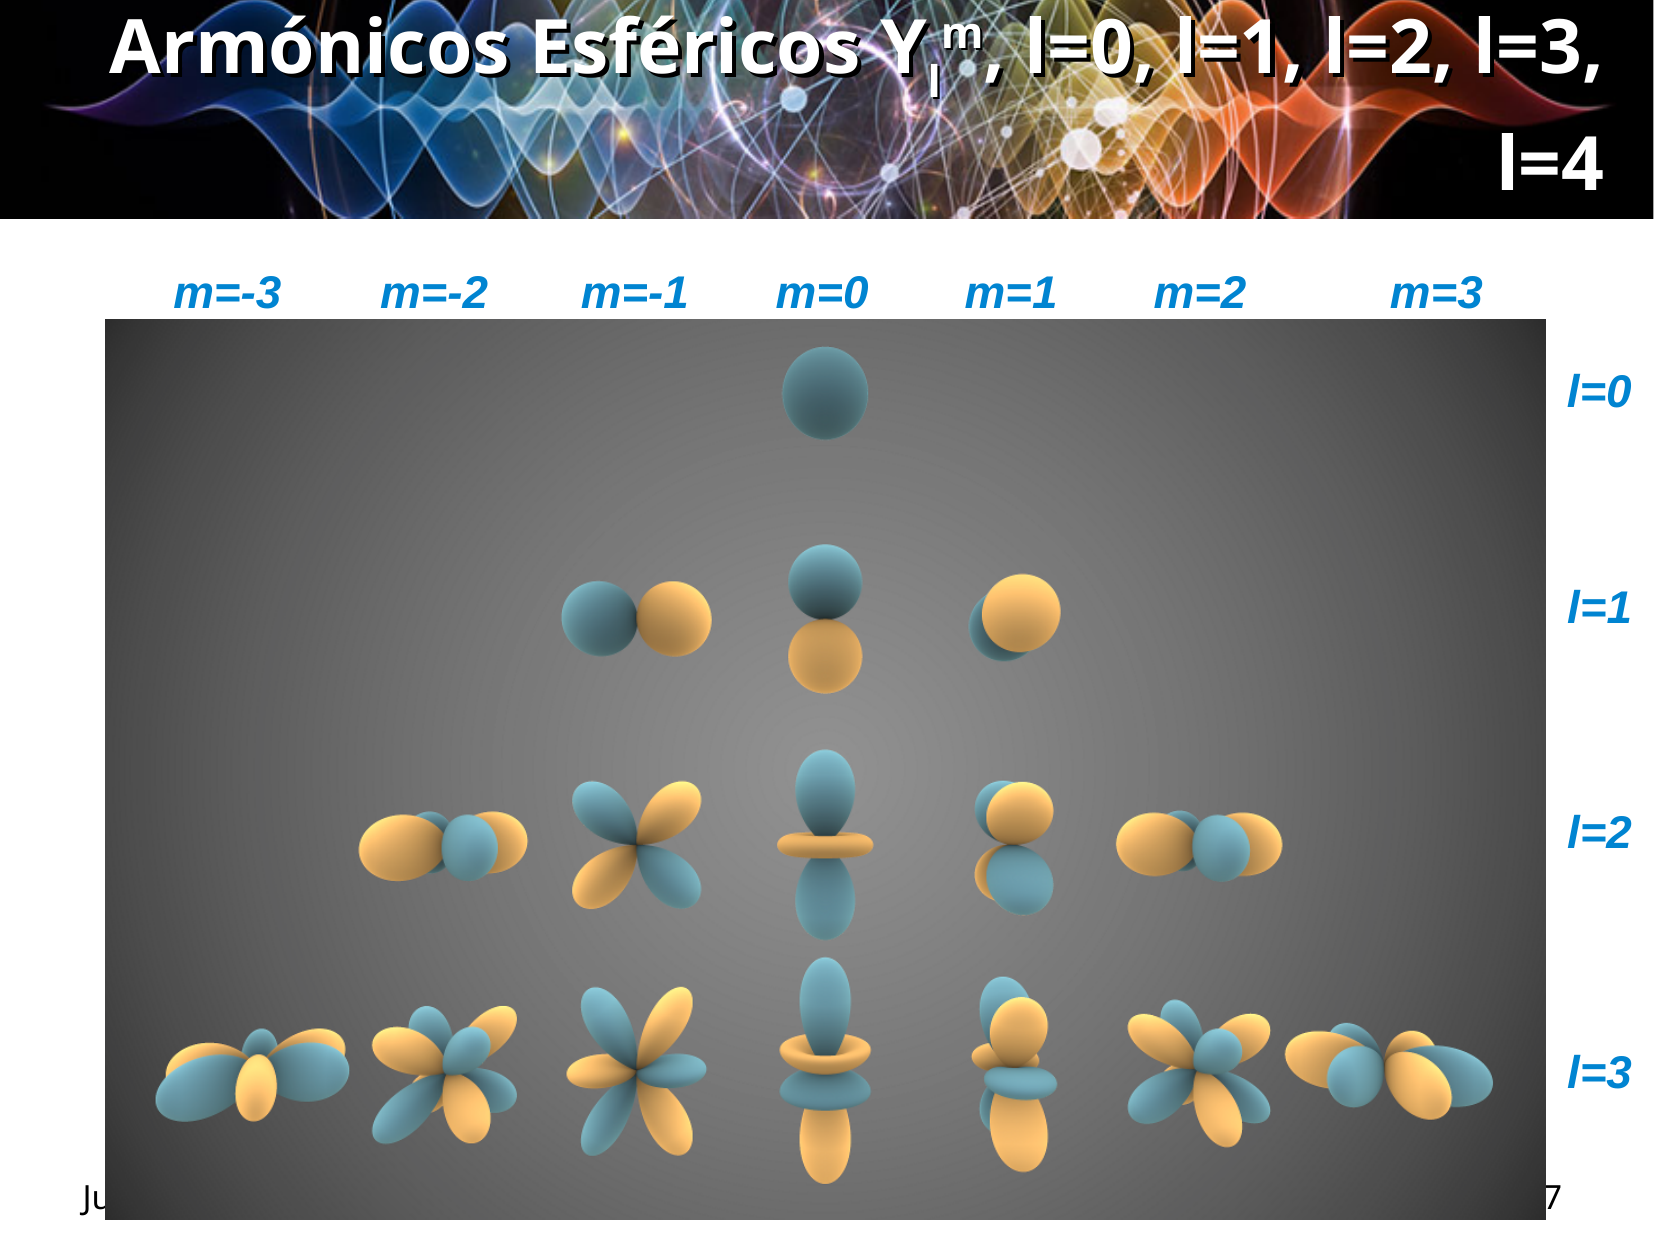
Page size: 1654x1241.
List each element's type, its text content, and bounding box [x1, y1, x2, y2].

text_box m=1 [949, 259, 1073, 327]
text_box l=3 [1552, 1039, 1648, 1107]
text_box m=2 [1138, 260, 1262, 327]
picture [0, 0, 1654, 219]
title Armónicos Esféricos Ylm, l=0, l=1, l=2, l=3, l=4 [45, 15, 1606, 191]
text_box m=-2 [365, 260, 504, 327]
text_box l=0 [1552, 358, 1647, 425]
text_box m=-1 [565, 259, 704, 327]
text_box m=-3 [158, 260, 297, 327]
text_box l=1 [1552, 574, 1647, 642]
text_box m=0 [760, 259, 884, 326]
picture [105, 319, 1546, 1220]
text_box m=3 [1375, 260, 1498, 327]
text_box l=2 [1552, 799, 1647, 867]
